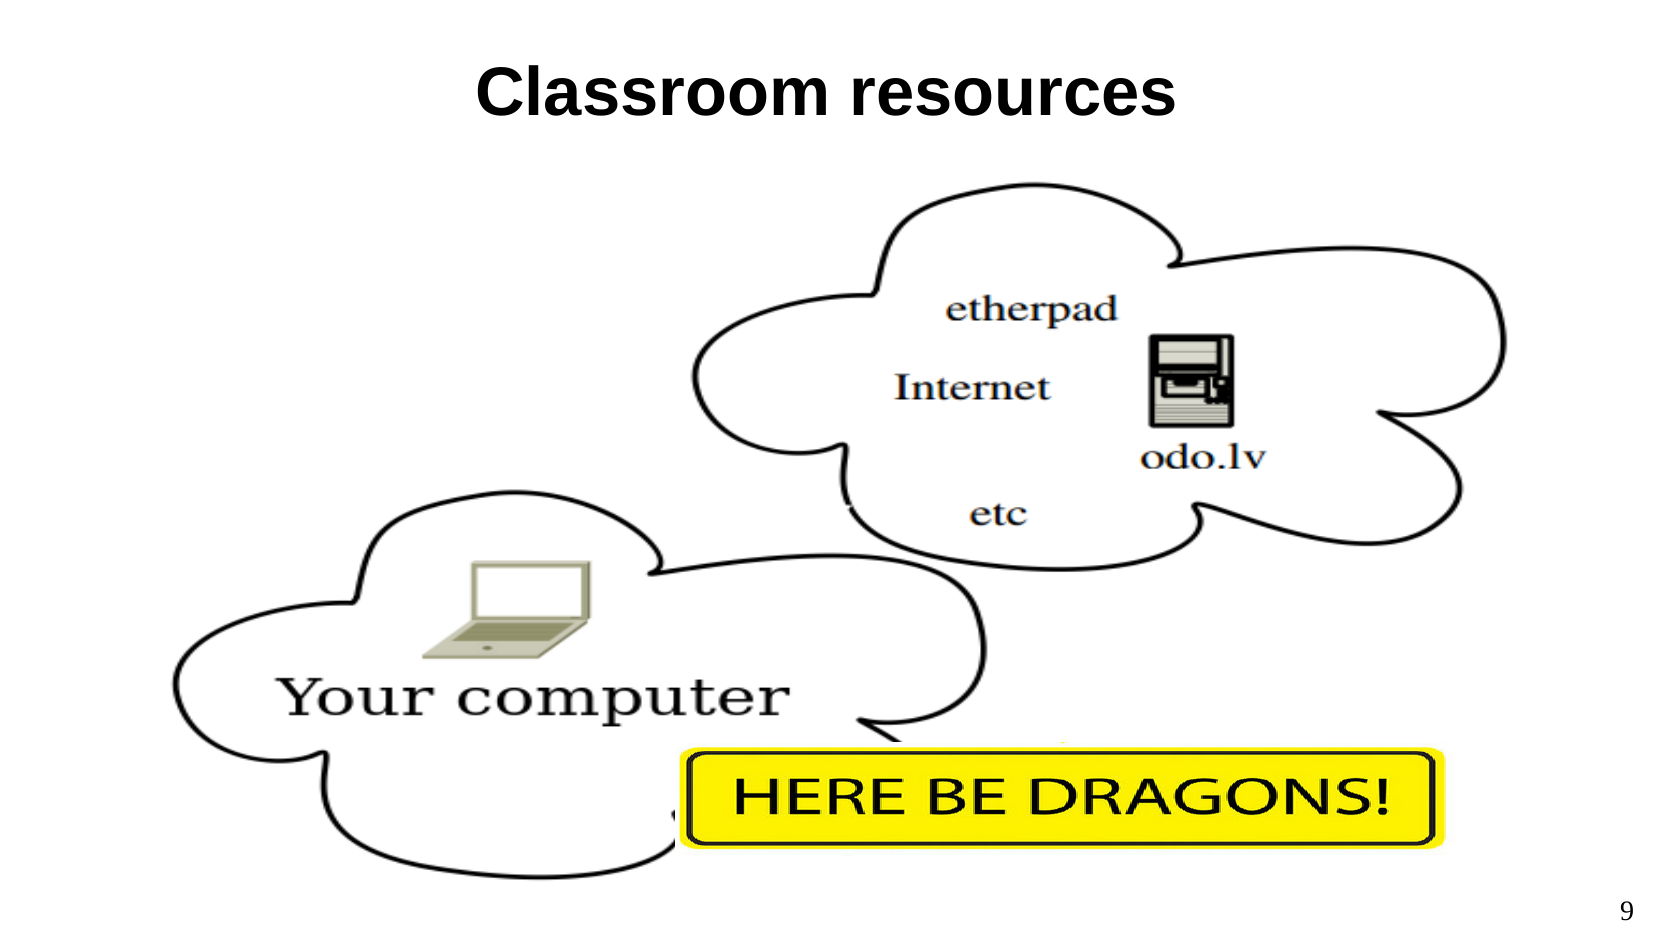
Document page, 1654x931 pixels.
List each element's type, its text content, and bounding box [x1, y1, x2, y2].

title Classroom resources [82, 37, 1571, 147]
picture [120, 147, 1531, 899]
